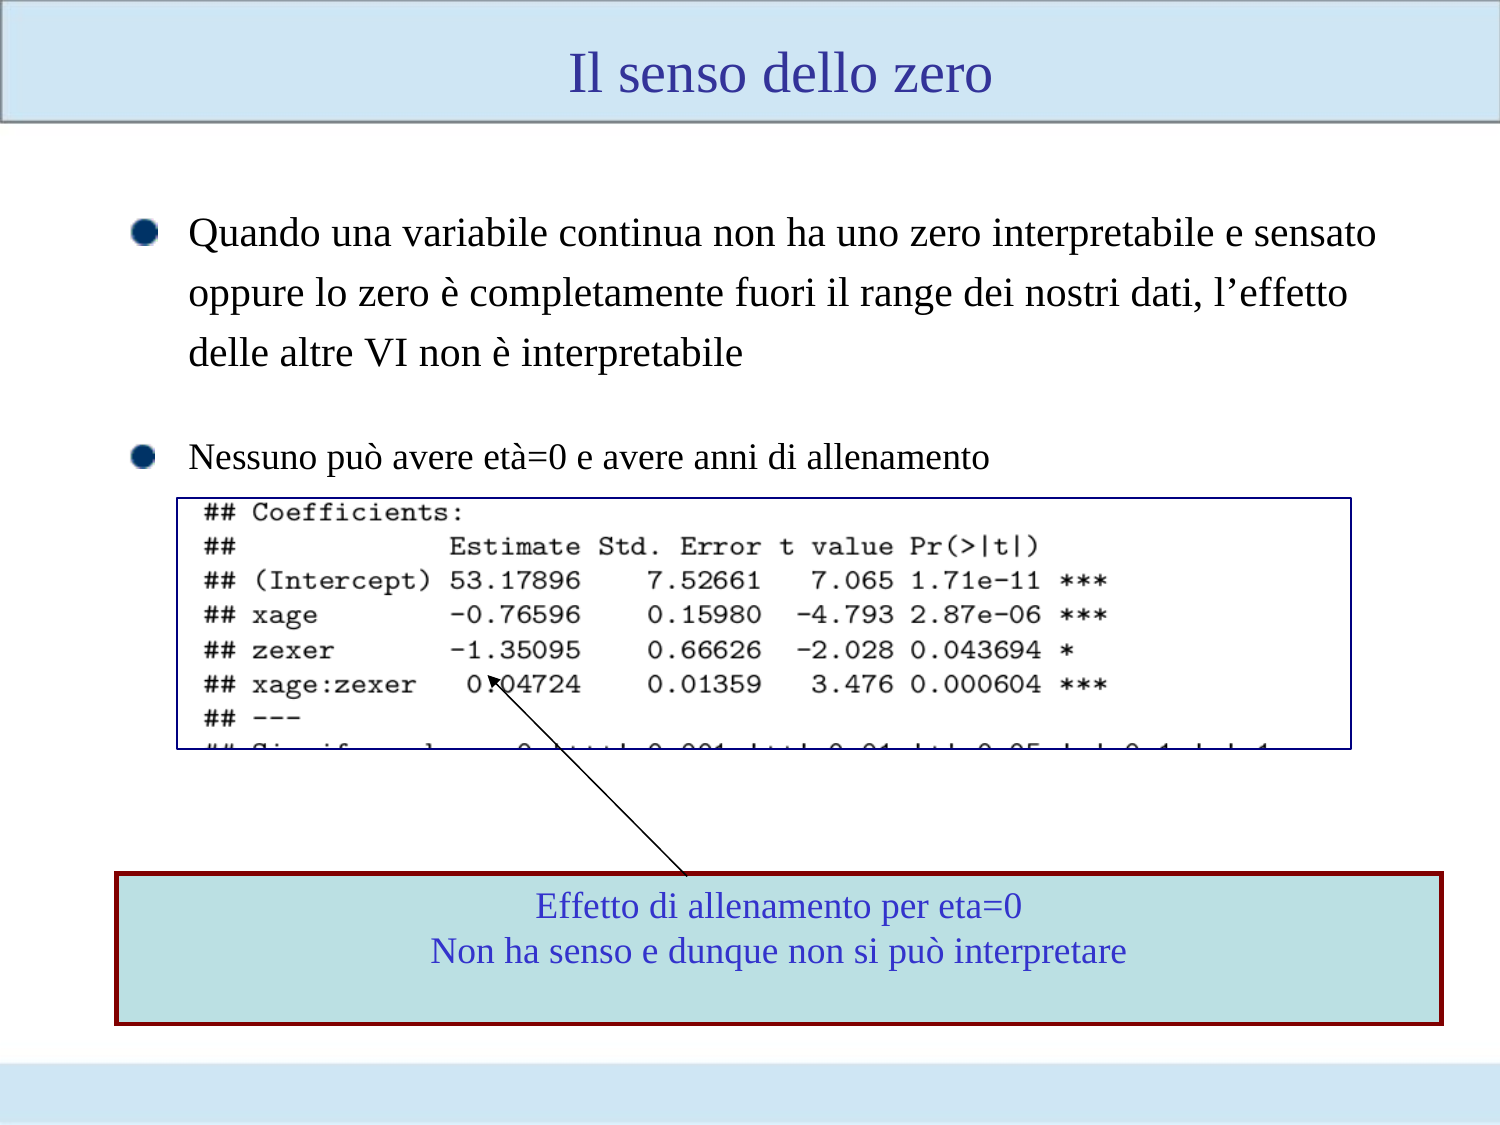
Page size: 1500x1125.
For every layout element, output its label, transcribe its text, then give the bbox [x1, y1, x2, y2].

picture [0, 0, 1500, 1125]
text_box Effetto di allenamento per eta=0 Non ha senso e dunque non si può interpretare [116, 873, 1442, 1025]
text_box Quando una variabile continua non ha uno zero interpretabile e sensato oppure lo zero è completamente fuori il range dei nostri dati, l’effetto delle altre VI non è interpretabile Nessuno può avere età=0 e avere anni di allenamento [112, 187, 1413, 485]
title Il senso dello zero [249, 21, 1313, 117]
